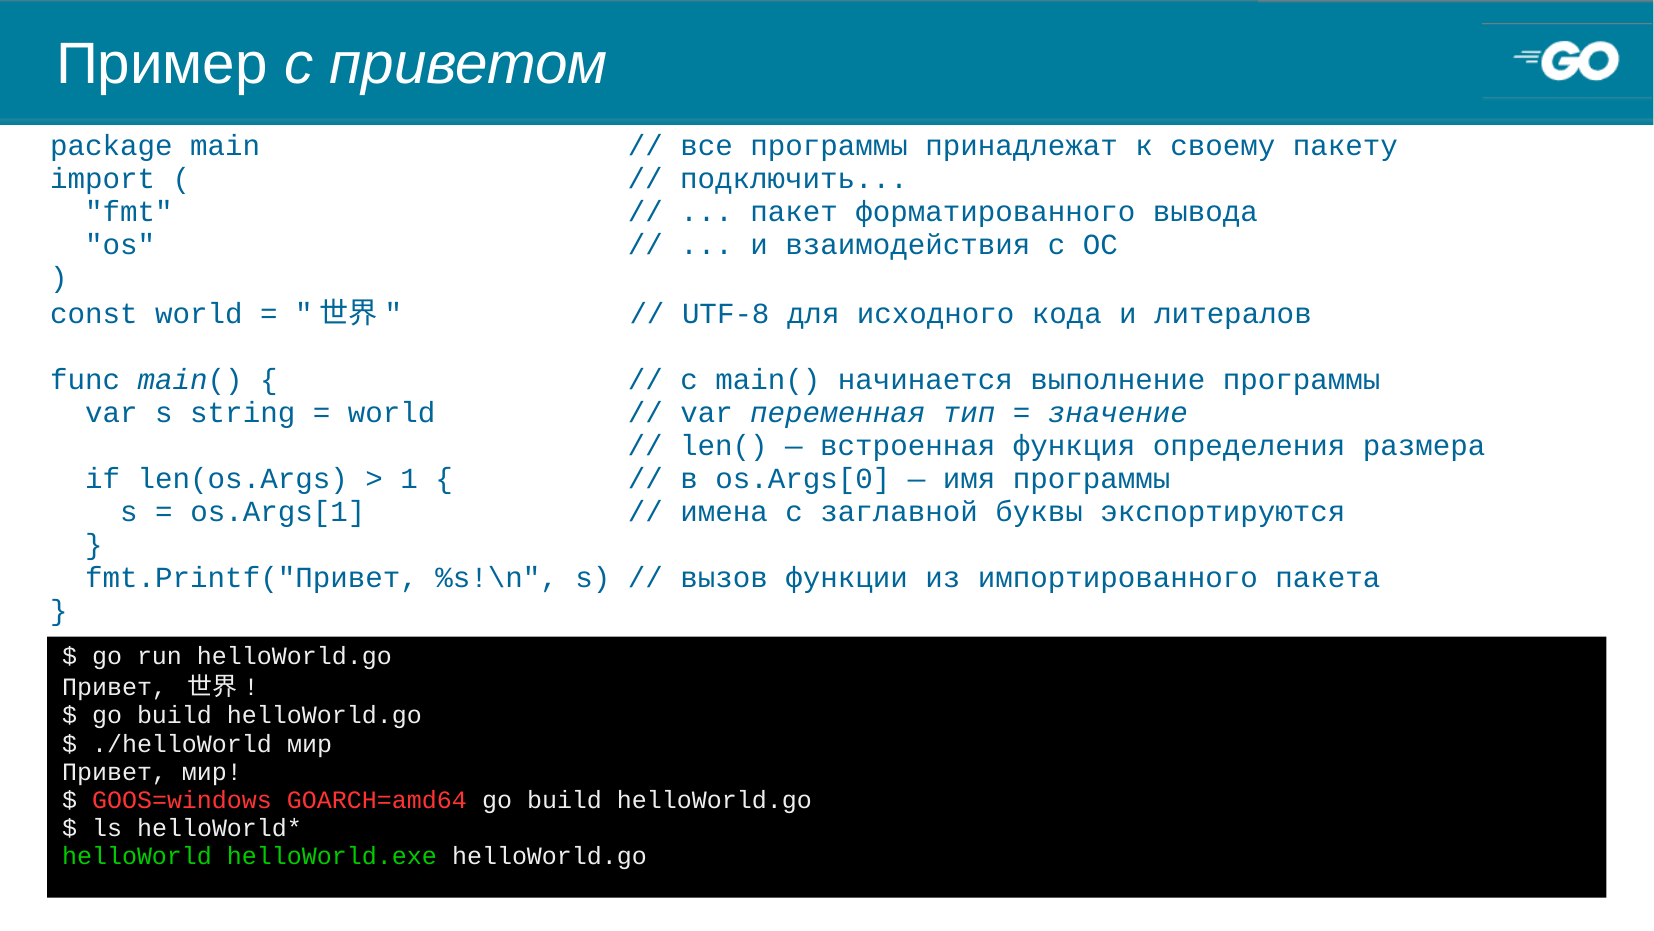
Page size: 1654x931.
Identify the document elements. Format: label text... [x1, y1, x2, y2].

text_box $ go run helloWorld.go Привет, 世界! $ go build helloWorld.go $ ./helloWorld мир Привет, мир! $ GOOS=windows GOARCH=amd64 go build helloWorld.go $ ls helloWorld* helloWorld helloWorld.exe helloWorld.go [47, 636, 1607, 898]
text_box Пример с приветом [41, 23, 1495, 104]
text_box package main // все программы принадлежат к своему пакету import ( // подключить... "fmt" // ... пакет форматированного вывода "os" // ... и взаимодействия с ОС ) const world = "世界" // UTF-8 для исходного кода и литералов func main() { // с main() начинается выполнение программы var s string = world // var переменная тип = значение // len() — встроенная функция определения размера if len(os.Args) > 1 { // в os.Args[0] — имя программы s = os.Args[1] // имена с заглавной буквы экспортируются } fmt.Printf("Привет, %s!\n", s) // вызов функции из импортированного пакета } [35, 124, 1619, 637]
picture [1542, 41, 1619, 81]
